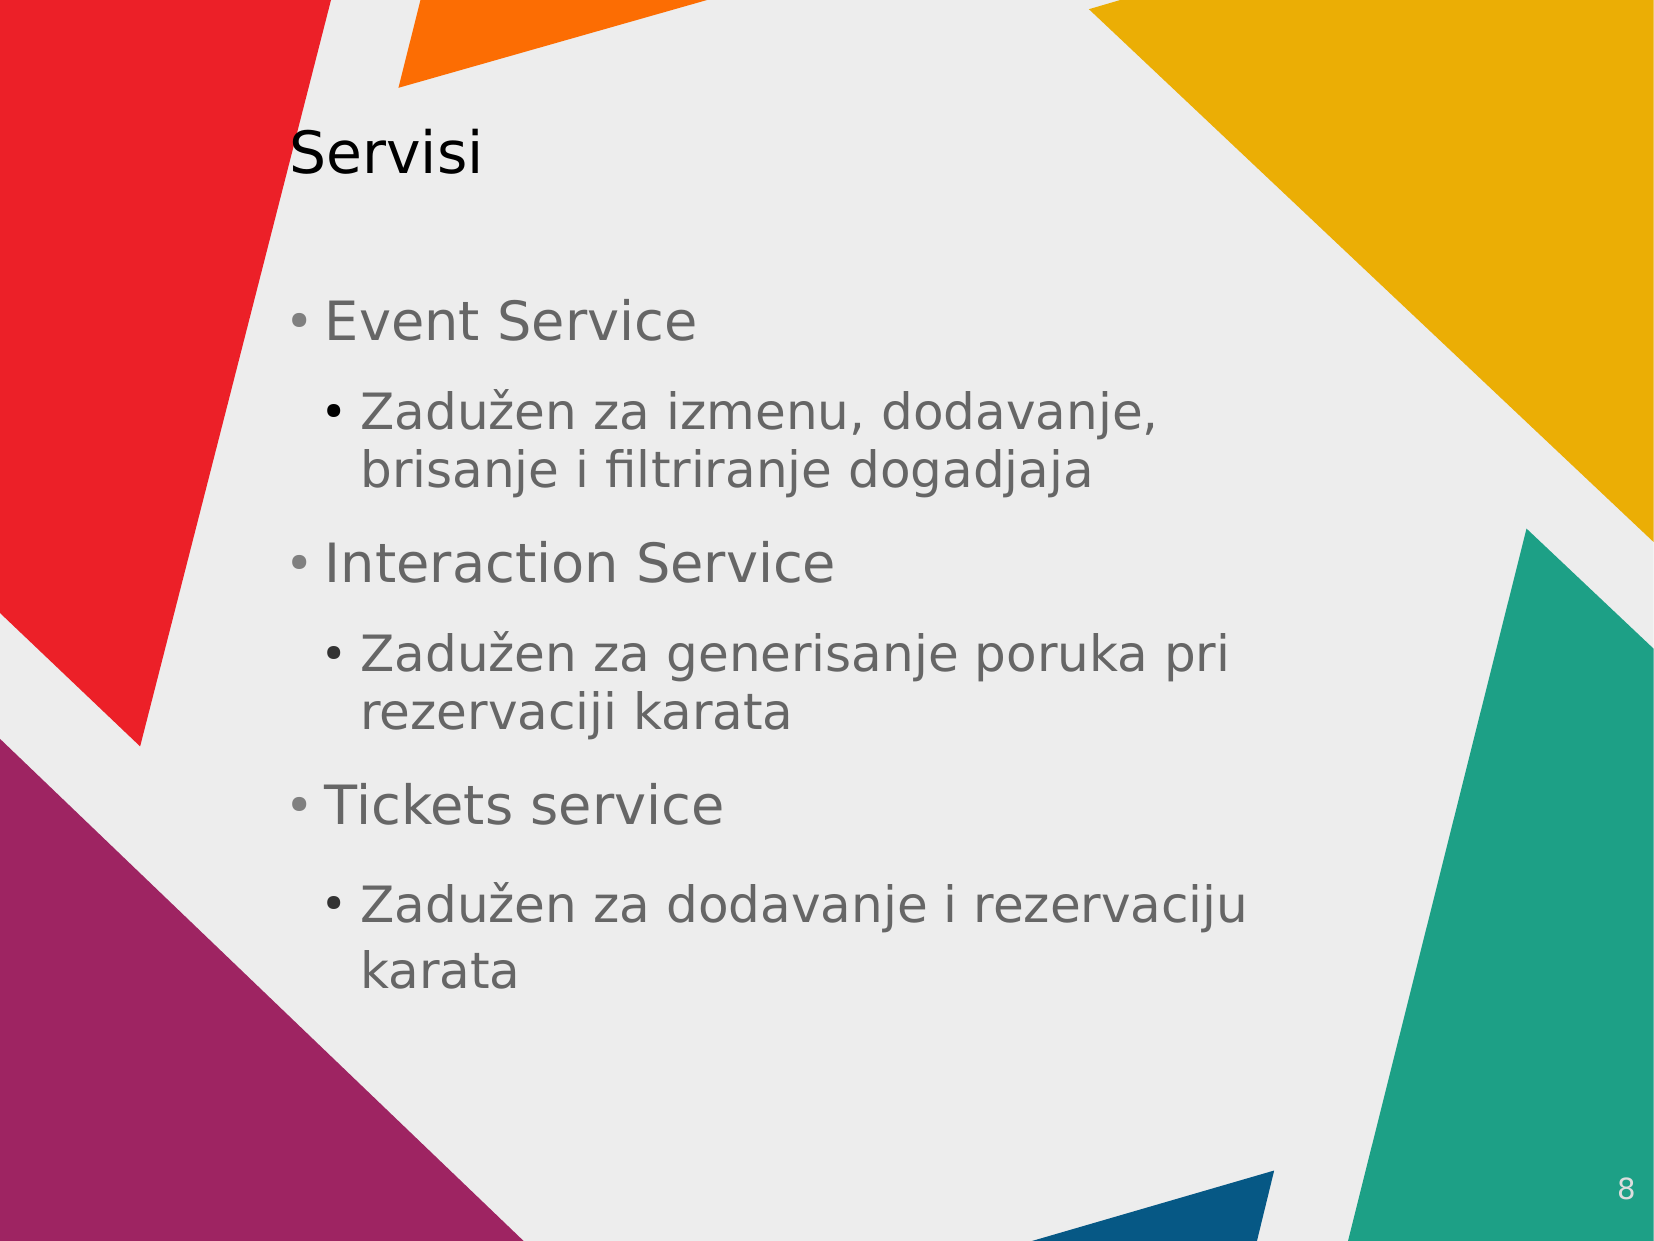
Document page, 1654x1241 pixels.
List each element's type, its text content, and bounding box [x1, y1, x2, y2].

list Event Service Zadužen za izmenu, dodavanje, brisanje i filtriranje dogadjaja Interaction Service Zadužen za generisanje poruka pri rezervaciji karata Tickets service Zadužen za dodavanje i rezervaciju karata [289, 290, 1372, 1090]
title Servisi [289, 49, 1372, 257]
